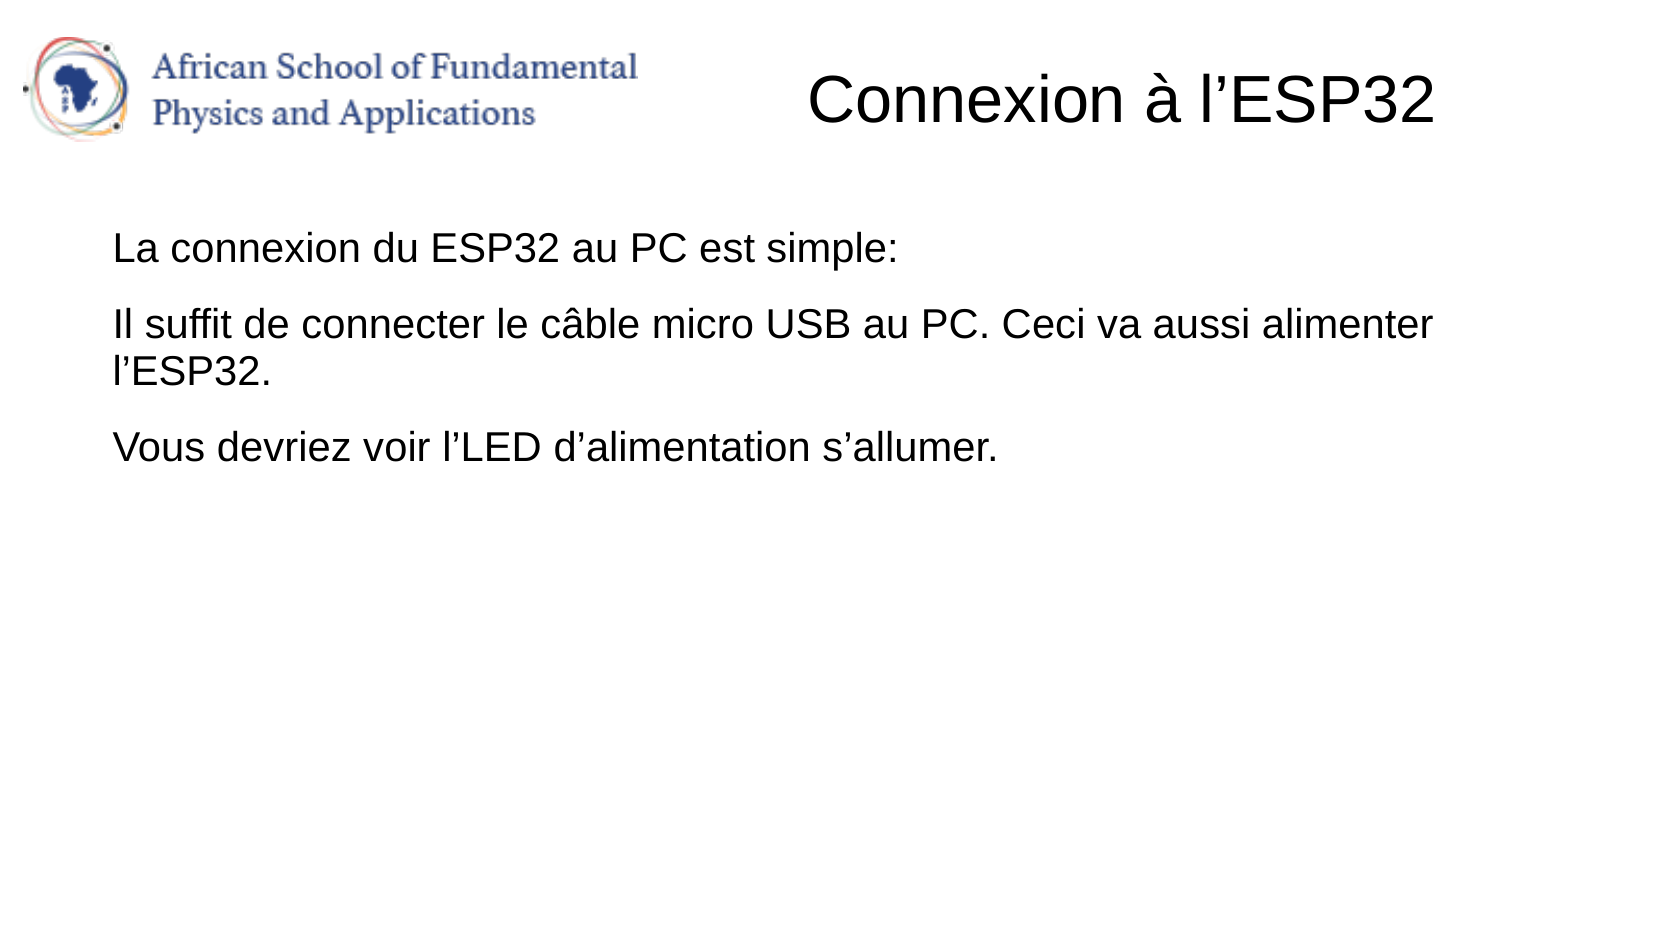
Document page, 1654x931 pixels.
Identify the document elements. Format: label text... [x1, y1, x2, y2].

list La connexion du ESP32 au PC est simple: Il suffit de connecter le câble micro USB au PC. Ceci va aussi alimenter l’ESP32. Vous devriez voir l’LED d’alimentation s’allumer. [112, 225, 1601, 765]
picture [23, 37, 635, 142]
title Connexion à l’ESP32 [635, 21, 1610, 177]
